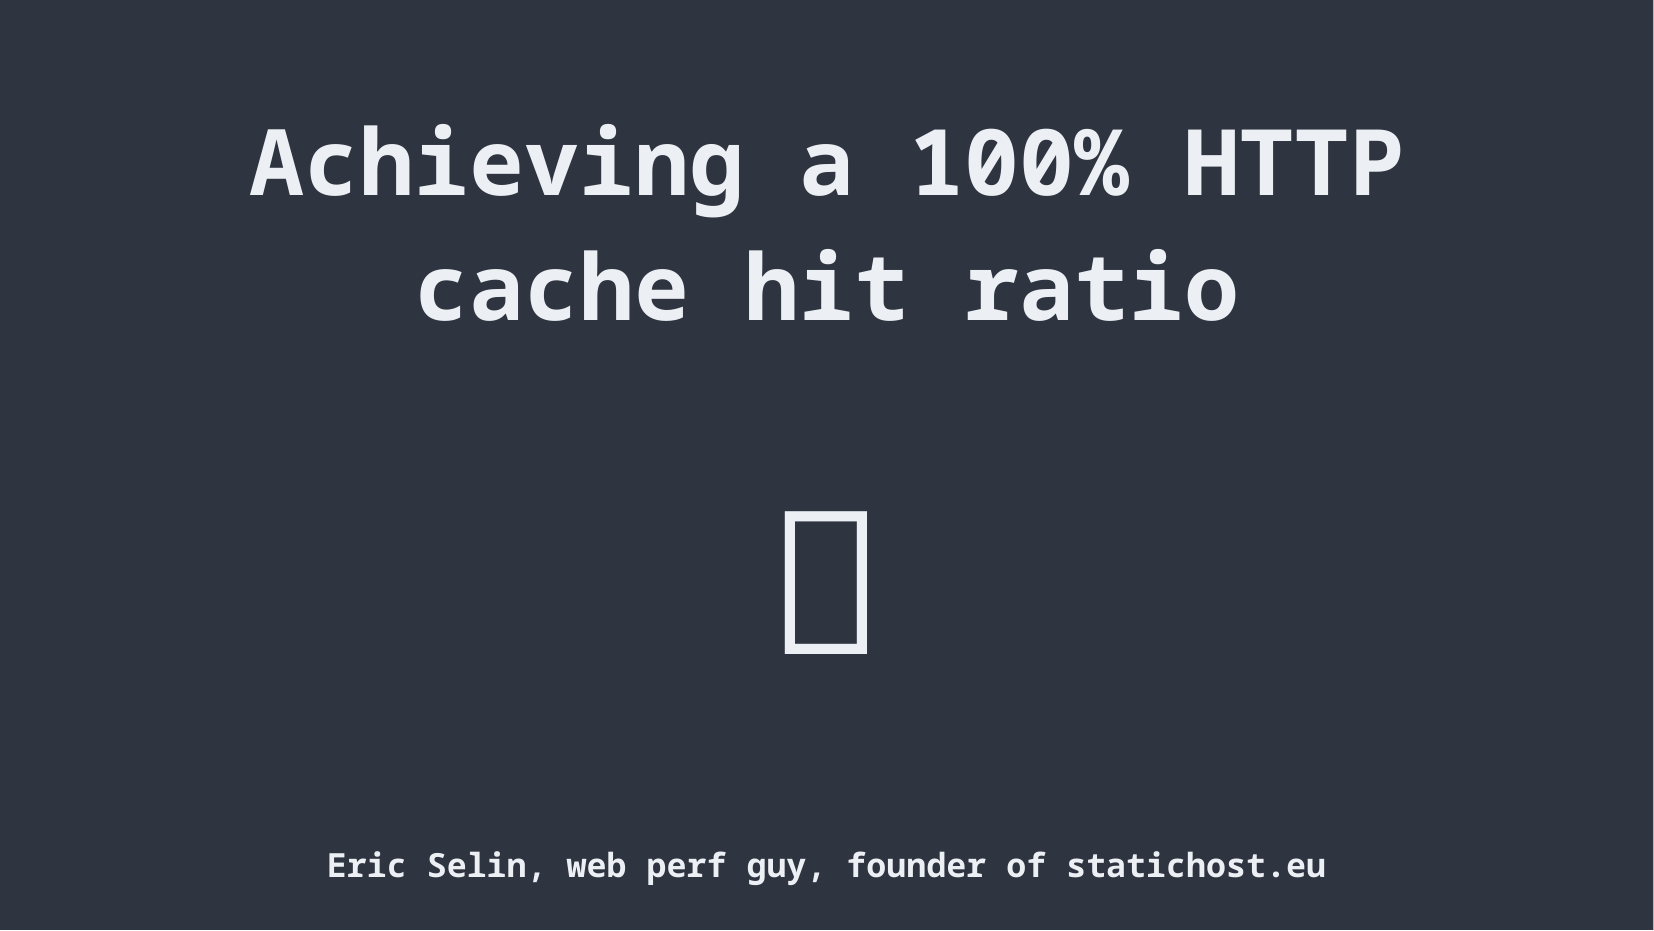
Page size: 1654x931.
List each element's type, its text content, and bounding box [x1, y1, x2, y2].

title 🤯 [82, 451, 1571, 703]
title Eric Selin, web perf guy, founder of statichost.eu [82, 826, 1571, 903]
title Achieving a 100% HTTP cache hit ratio [82, 106, 1571, 338]
